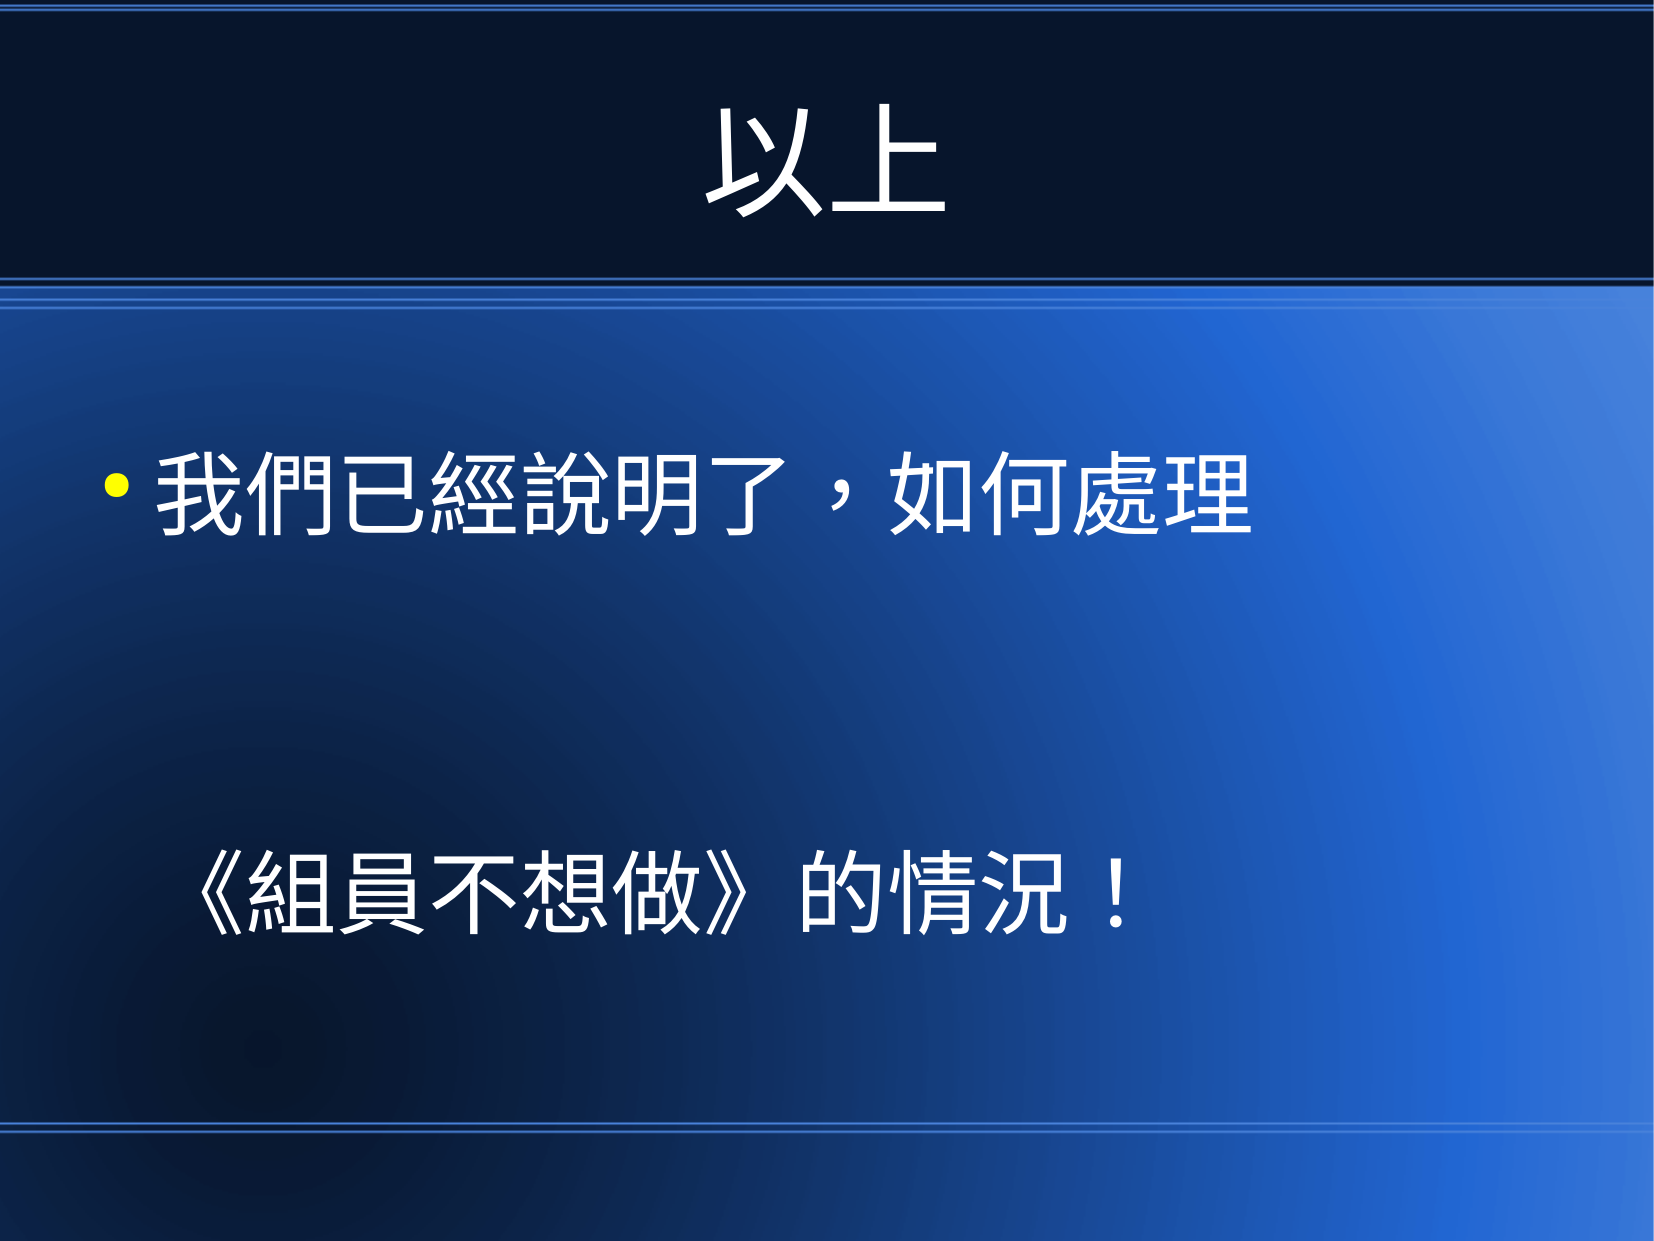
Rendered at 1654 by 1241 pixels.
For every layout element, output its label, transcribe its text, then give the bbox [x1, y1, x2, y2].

picture [0, 0, 1654, 1241]
title 以上 [82, 49, 1571, 257]
list 我們已經說明了，如何處理 《組員不想做》的情況！ [82, 355, 1571, 1241]
